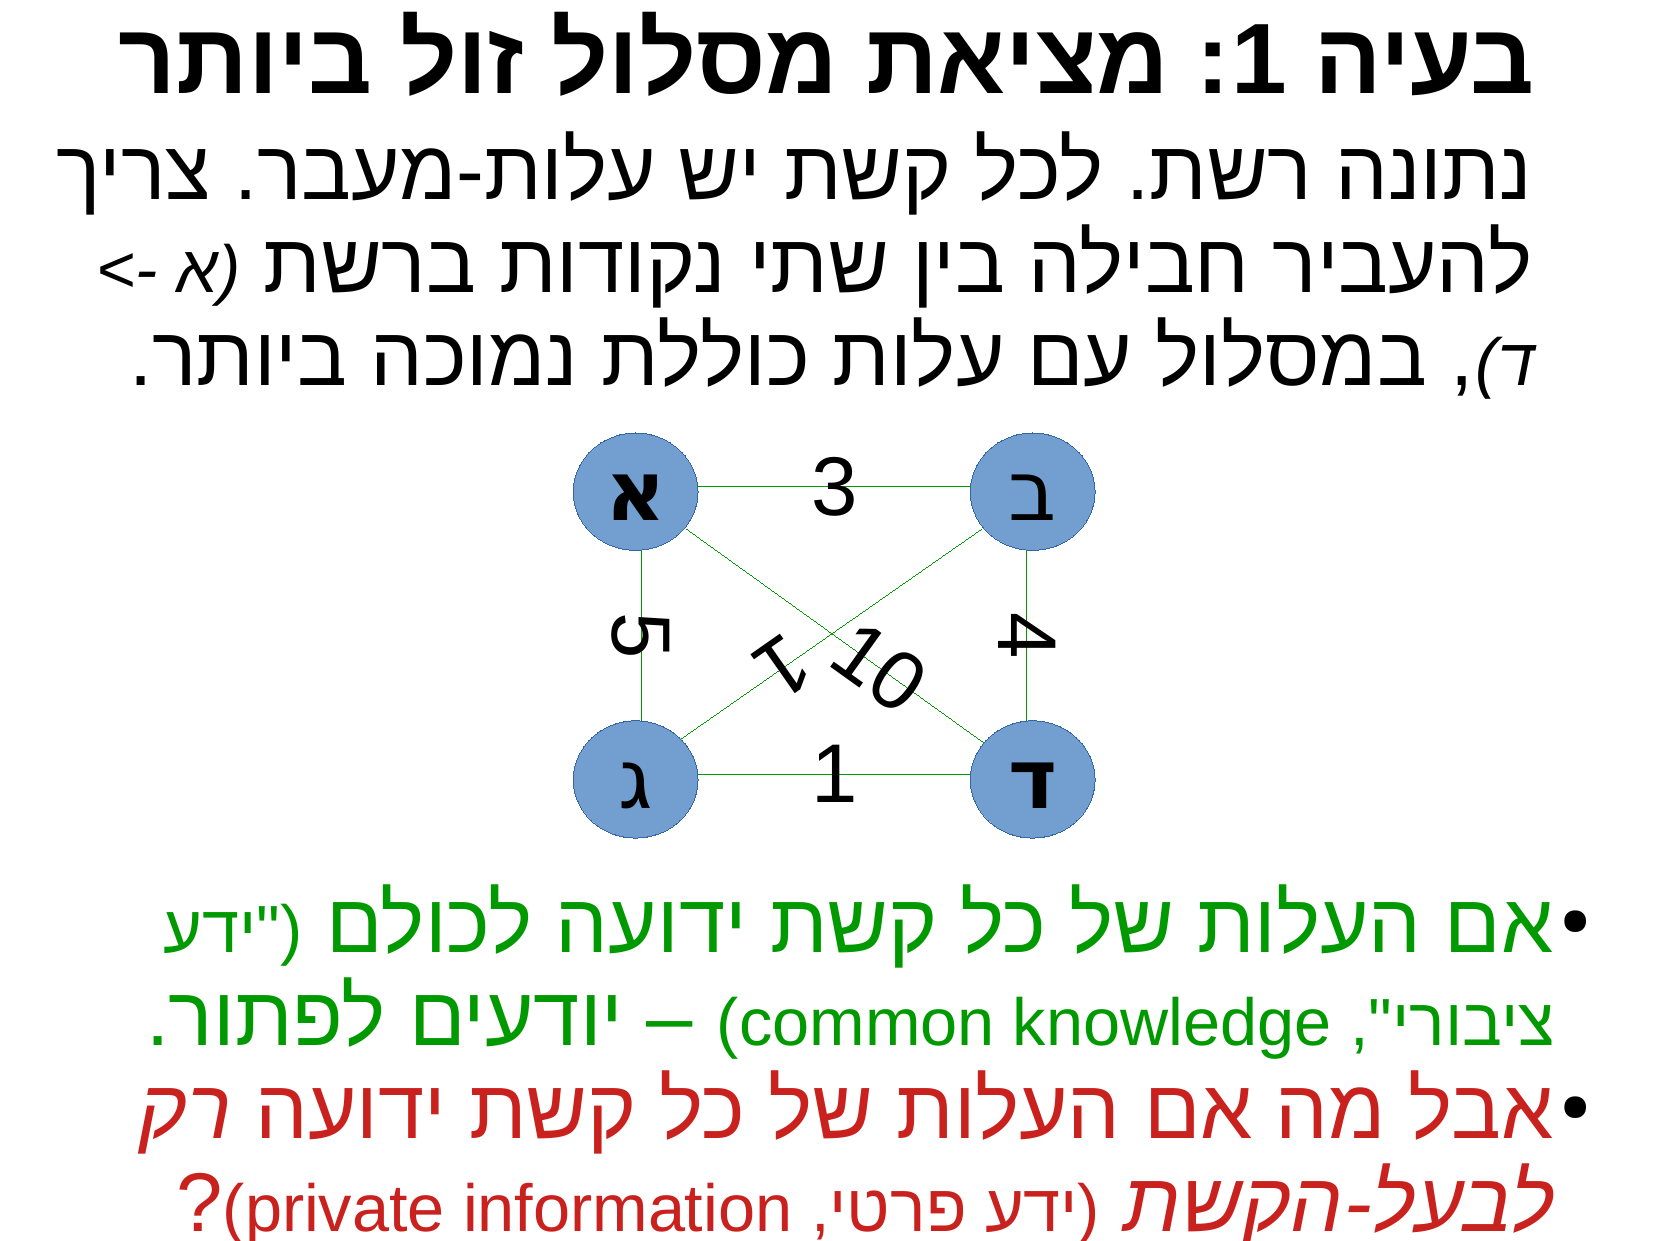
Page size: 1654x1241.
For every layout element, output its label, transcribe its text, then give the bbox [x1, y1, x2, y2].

text_box ד [970, 720, 1096, 839]
list נתונה רשת. לכל קשת יש עלות-מעבר. צריך להעביר חבילה בין שתי נקודות ברשת (א -> ד), במסלול עם עלות כוללת נמוכה ביותר. [34, 166, 1606, 436]
text_box א [573, 432, 699, 551]
text_box אם העלות של כל קשת ידועה לכולם ("ידע ציבורי", common knowledge) – יודעים לפתור. אבל מה אם העלות של כל קשת ידועה רק לבעל-הקשת (ידע פרטי, private information)? [15, 870, 1606, 1241]
text_box ג [573, 720, 699, 839]
text_box ב [970, 432, 1096, 551]
title בעיה 1: מציאת מסלול זול ביותר [0, 0, 1654, 166]
